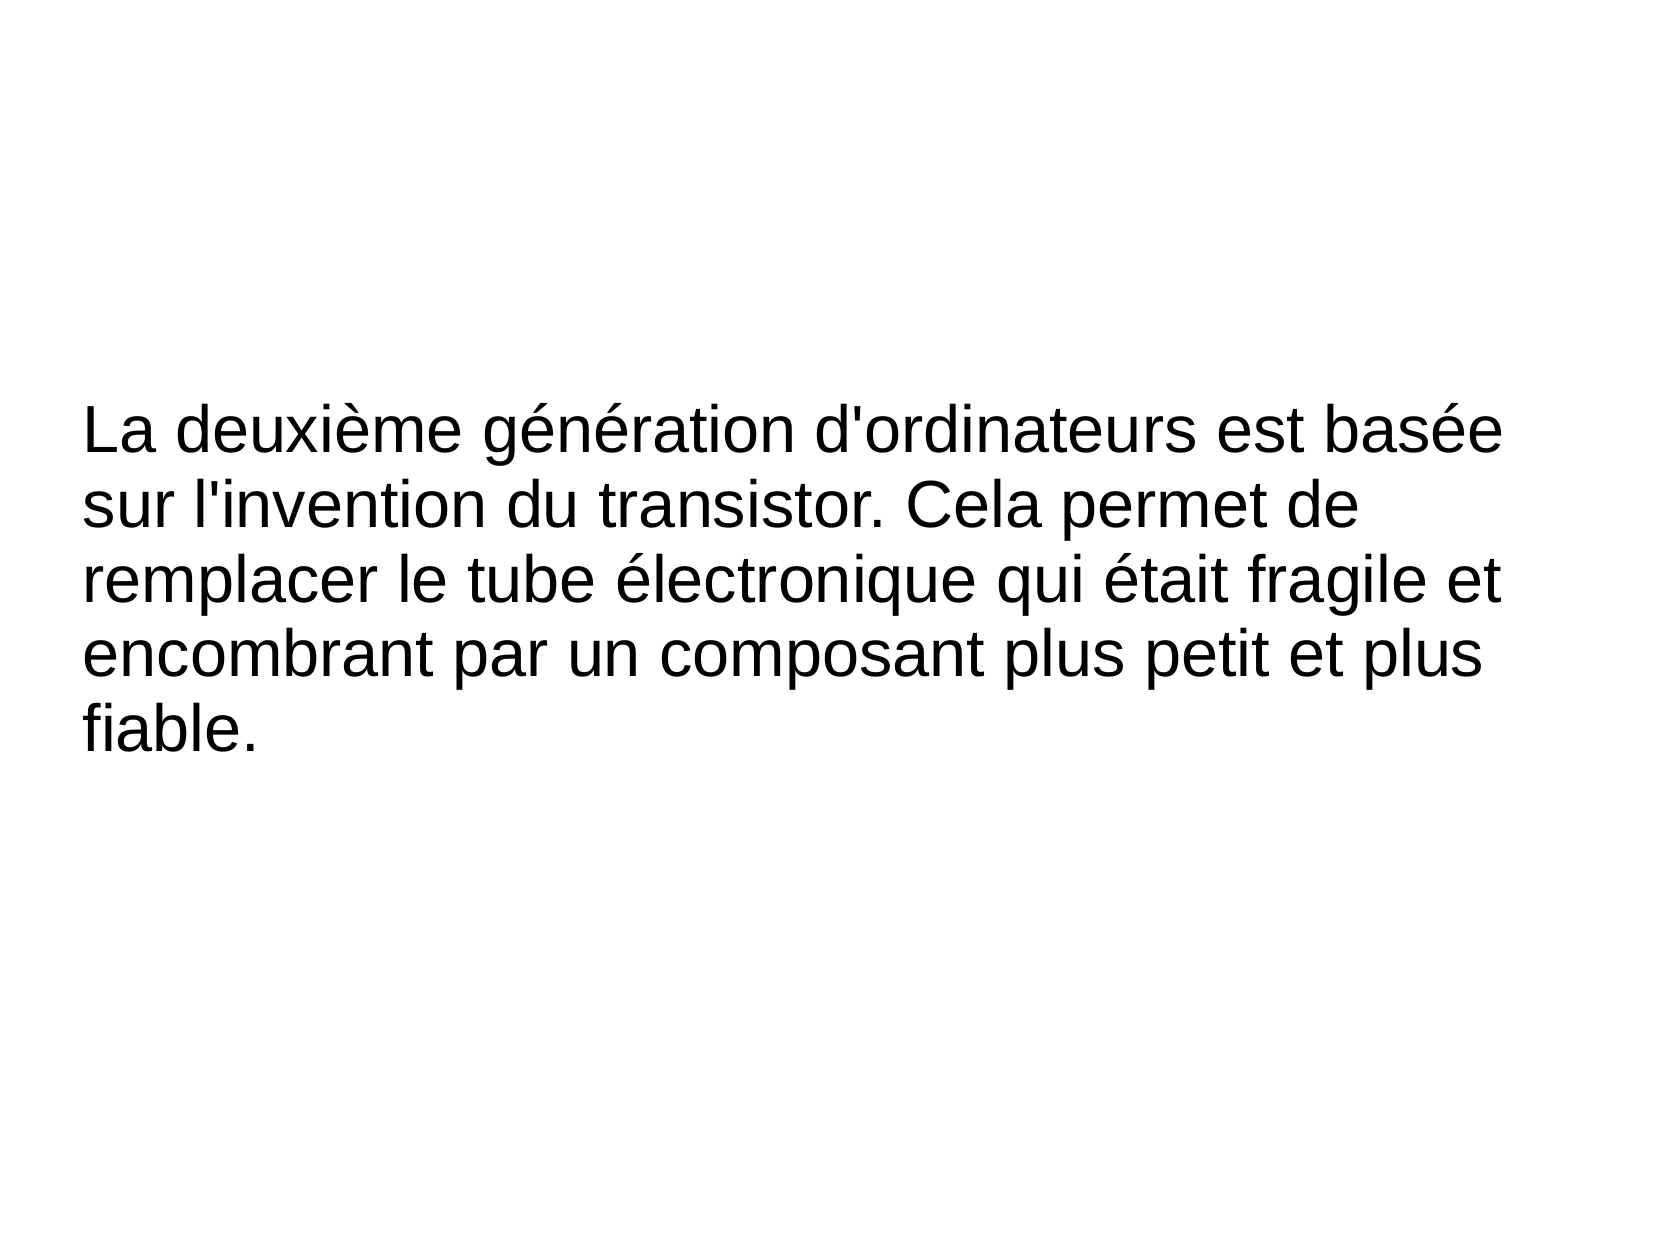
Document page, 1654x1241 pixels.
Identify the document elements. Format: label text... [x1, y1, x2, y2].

subtitle La deuxième génération d'ordinateurs est basée sur l'invention du transistor. Cela permet de remplacer le tube électronique qui était fragile et encombrant par un composant plus petit et plus fiable. [82, 49, 1571, 1109]
